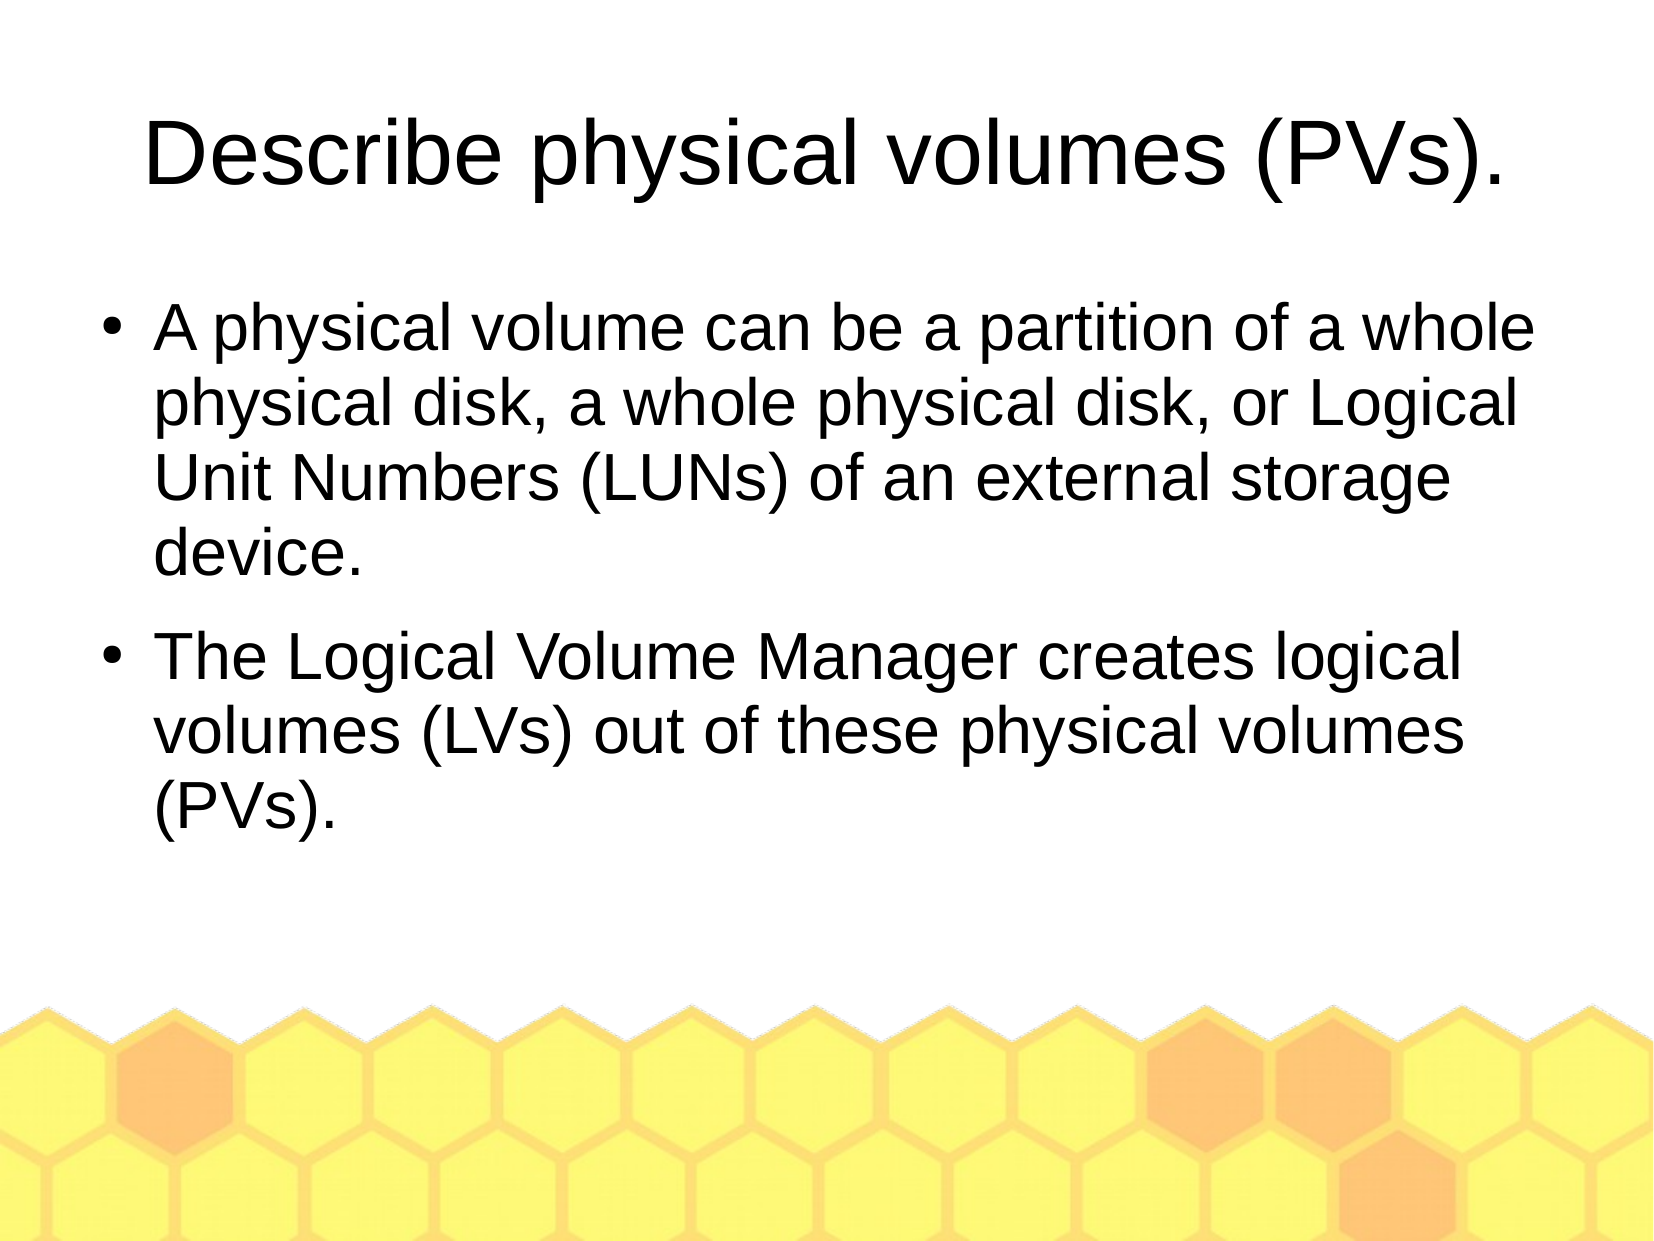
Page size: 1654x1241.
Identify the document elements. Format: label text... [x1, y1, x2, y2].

picture [0, 1001, 1654, 1241]
list A physical volume can be a partition of a whole physical disk, a whole physical disk, or Logical Unit Numbers (LUNs) of an external storage device. The Logical Volume Manager creates logical volumes (LVs) out of these physical volumes (PVs). [82, 290, 1571, 1010]
title Describe physical volumes (PVs). [82, 49, 1571, 257]
